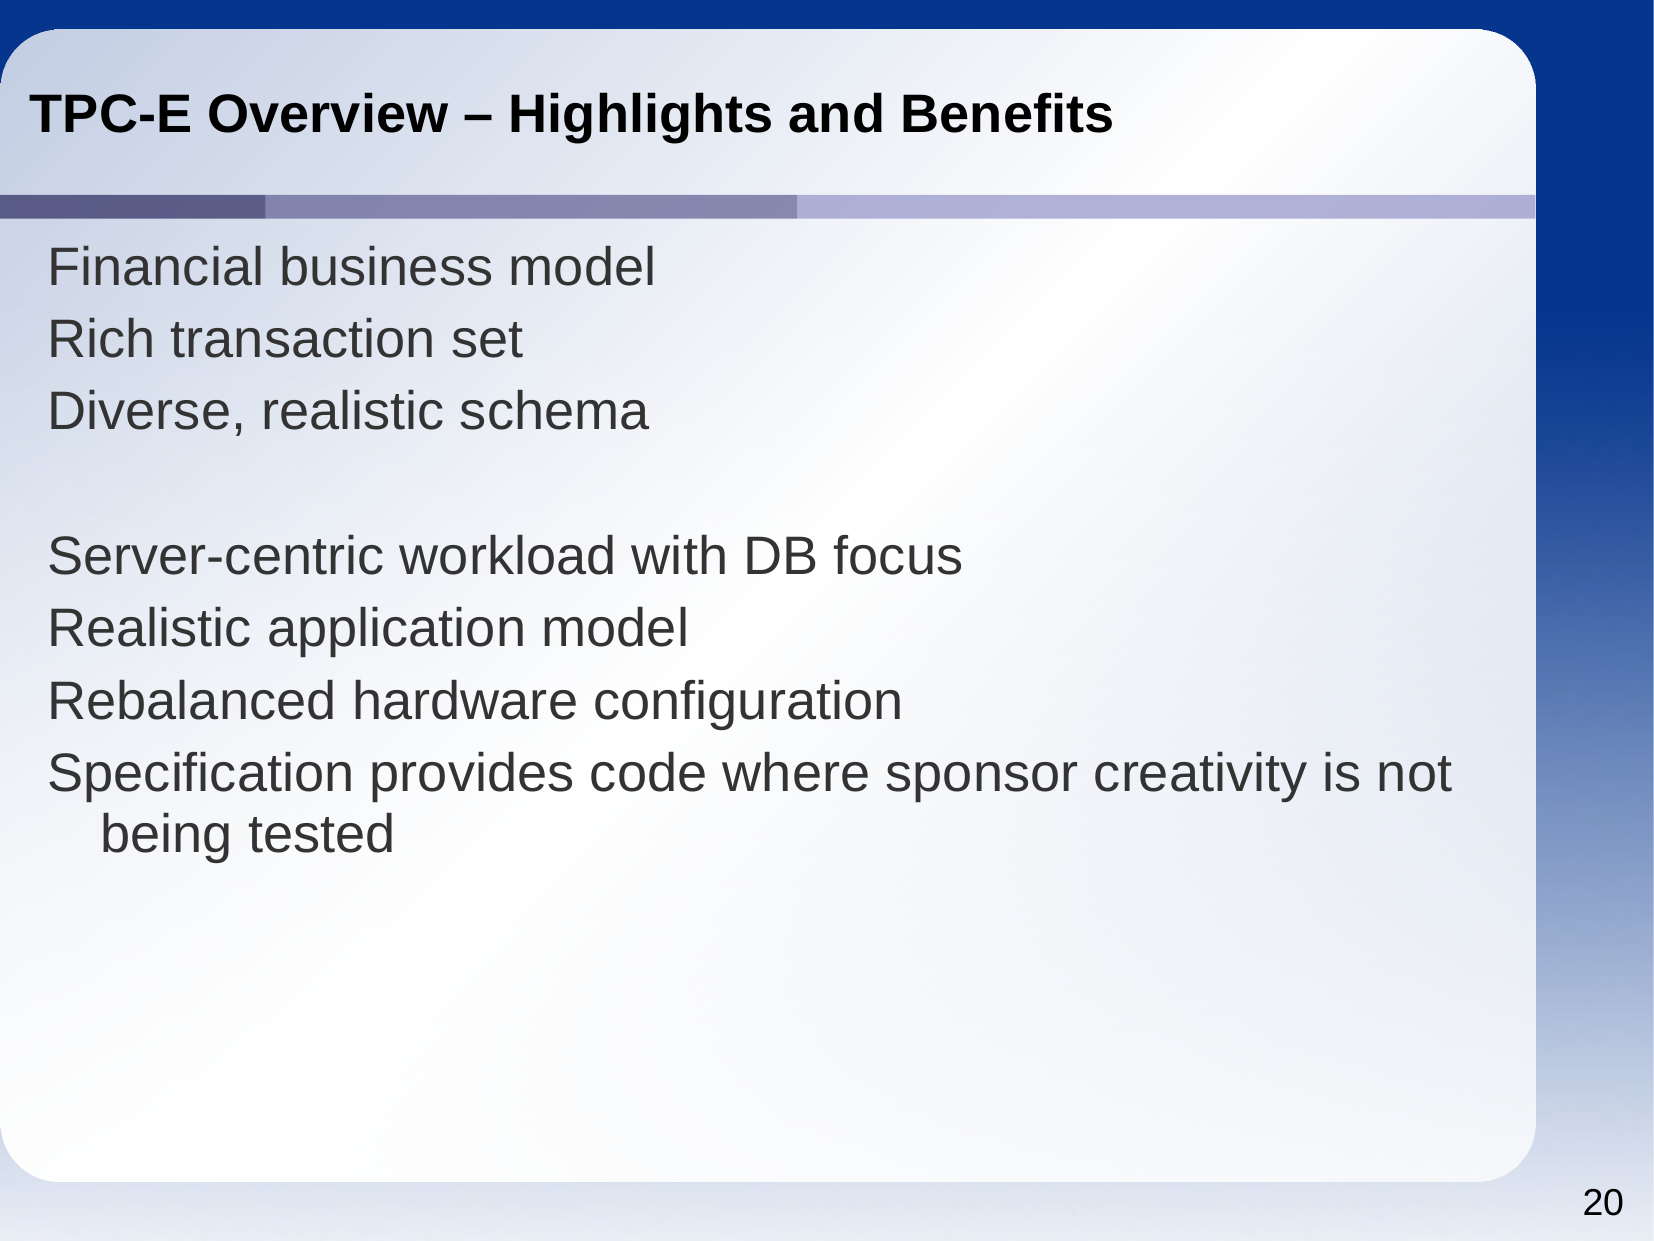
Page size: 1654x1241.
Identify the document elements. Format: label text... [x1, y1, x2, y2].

picture [0, 0, 1654, 1241]
title TPC-E Overview – Highlights and Benefits [29, 49, 1506, 178]
list Financial business model Rich transaction set Diverse, realistic schema Server-centric workload with DB focus Realistic application model Rebalanced hardware configuration Specification provides code where sponsor creativity is not being tested [29, 236, 1506, 1152]
